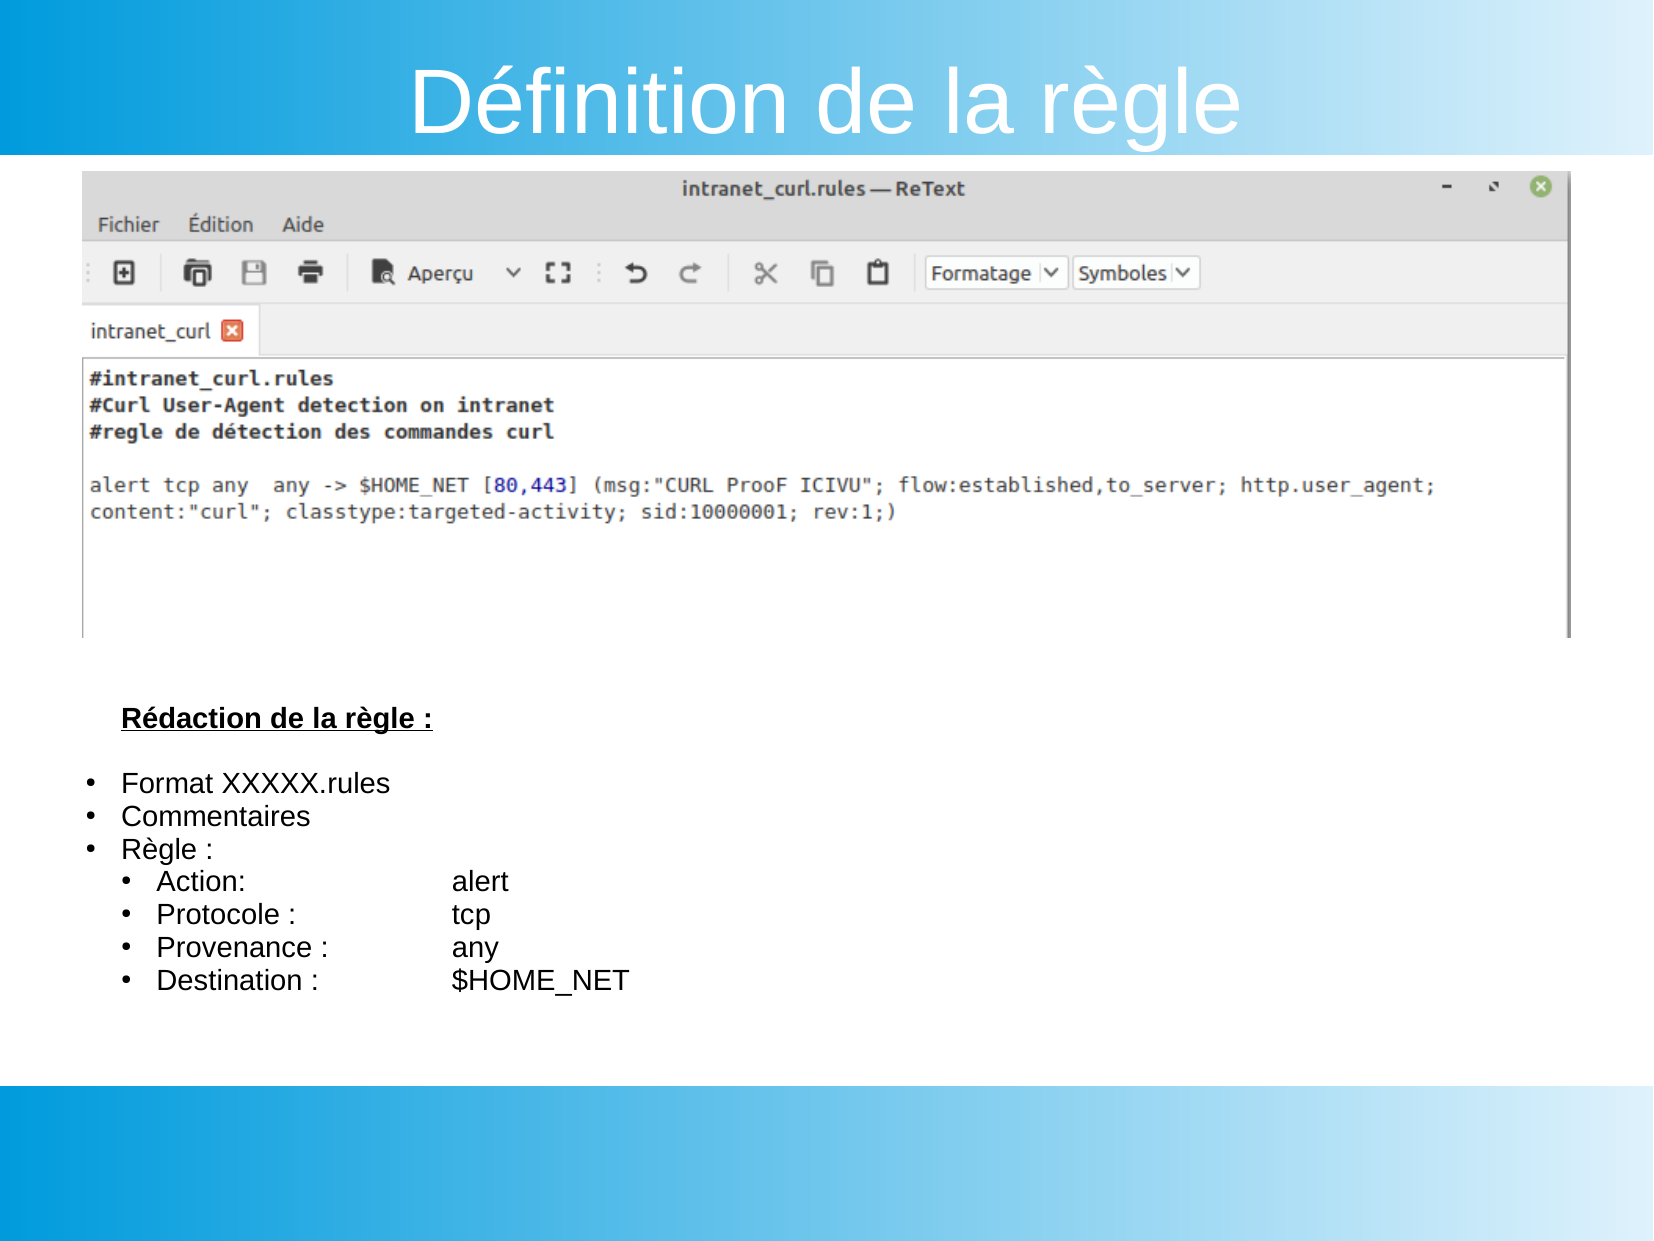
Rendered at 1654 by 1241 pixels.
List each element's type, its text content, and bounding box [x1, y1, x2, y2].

picture [82, 171, 1571, 638]
text_box Rédaction de la règle : Format XXXXX.rules Commentaires Règle : Action: alert Protocole : tcp Provenance : any Destination : $HOME_NET [70, 694, 1560, 1004]
title Définition de la règle [82, 49, 1571, 155]
